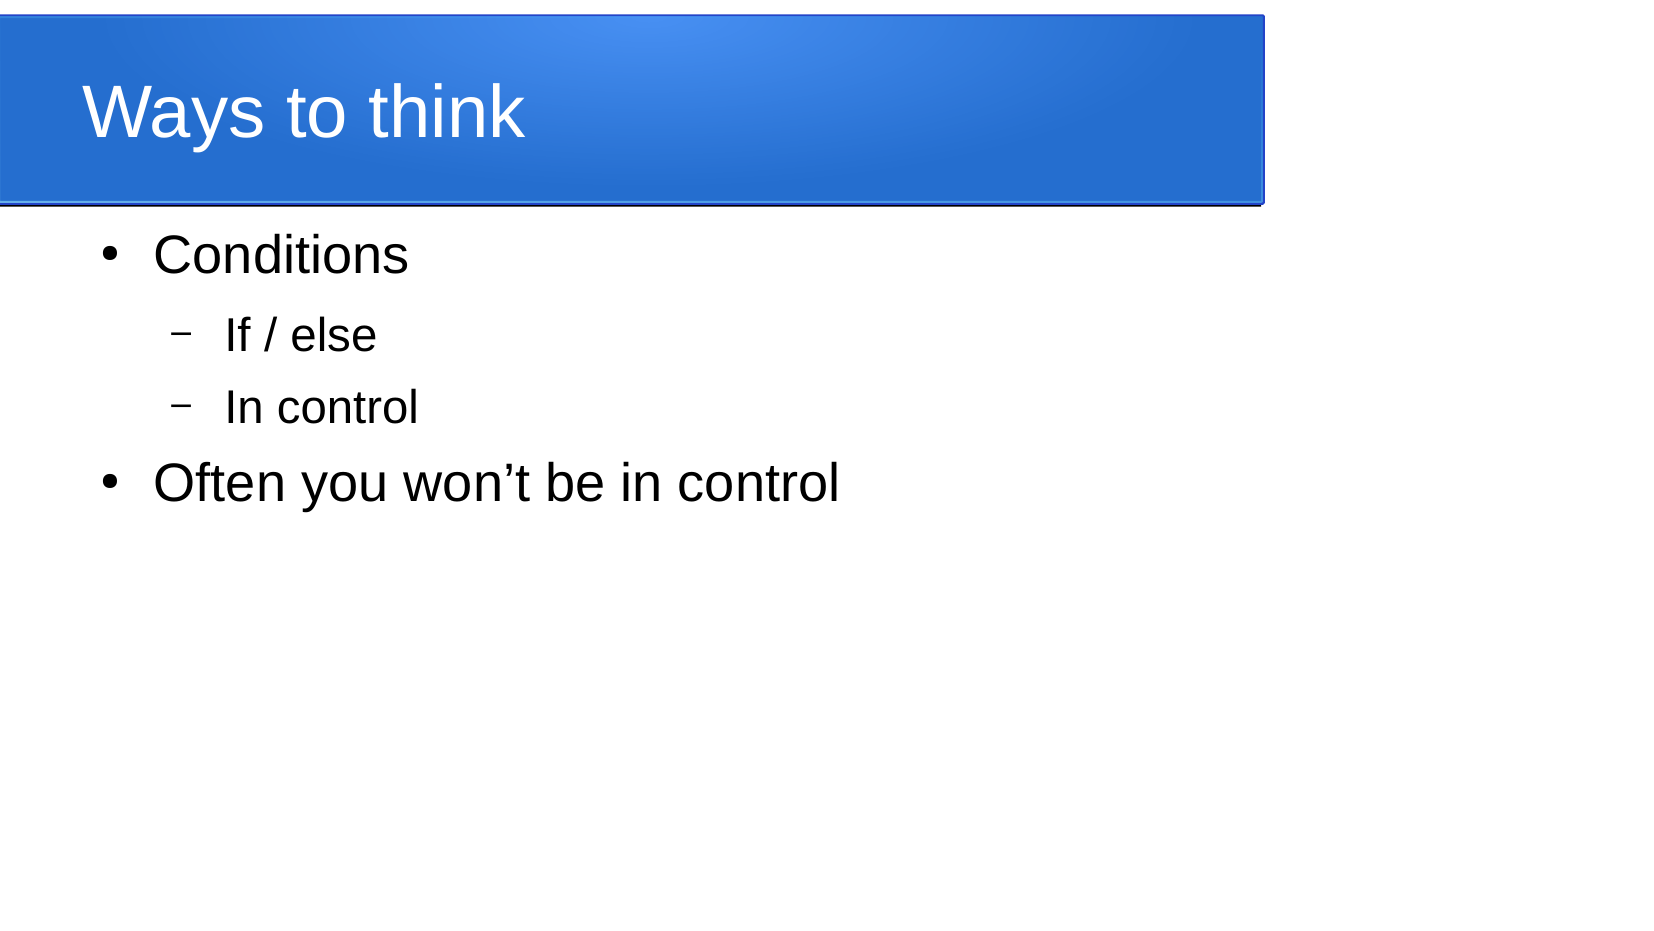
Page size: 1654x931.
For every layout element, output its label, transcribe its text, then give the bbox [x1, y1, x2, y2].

title Ways to think [82, 35, 1235, 189]
list Conditions If / else In control Often you won’t be in control [82, 224, 1571, 764]
